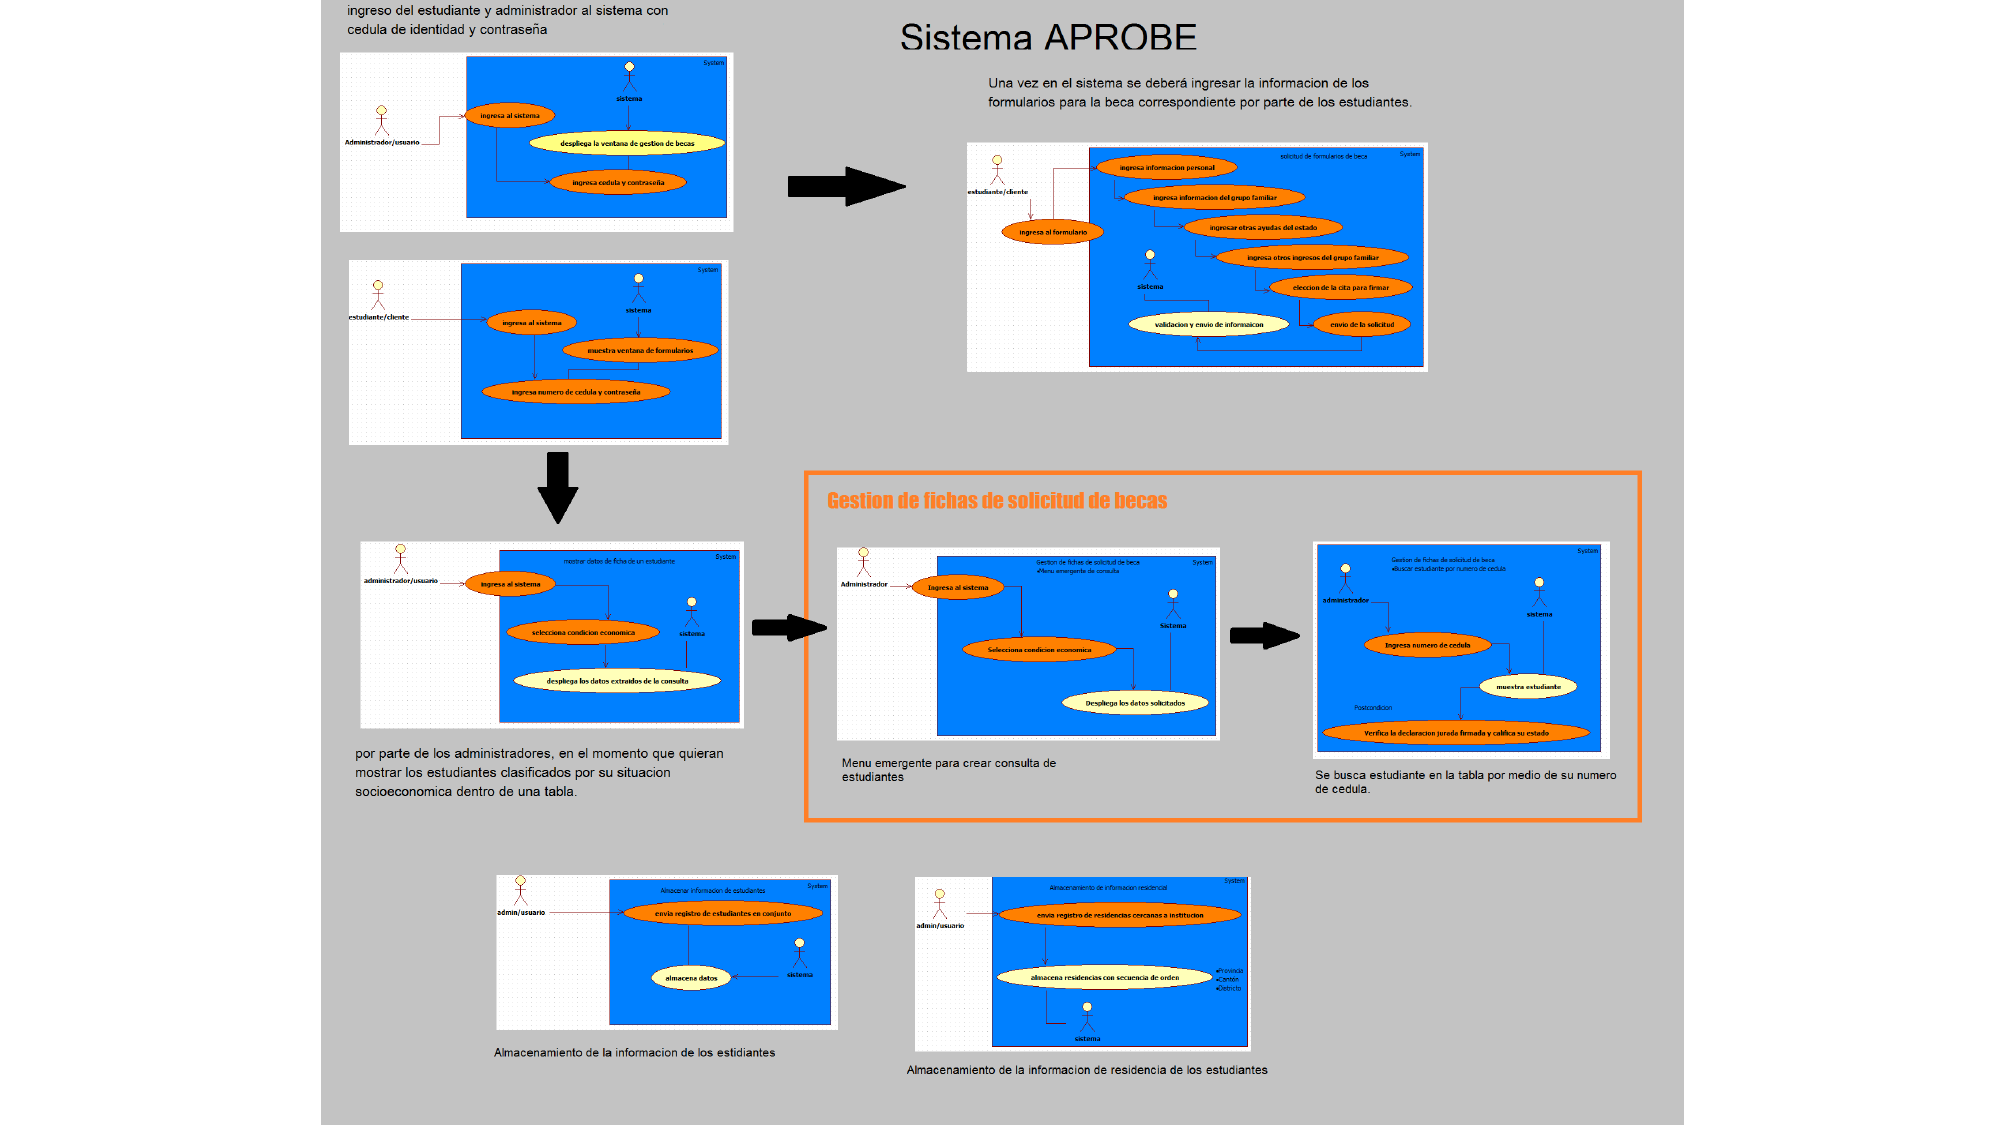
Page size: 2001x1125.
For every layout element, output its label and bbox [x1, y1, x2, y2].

picture [321, 0, 1684, 1125]
